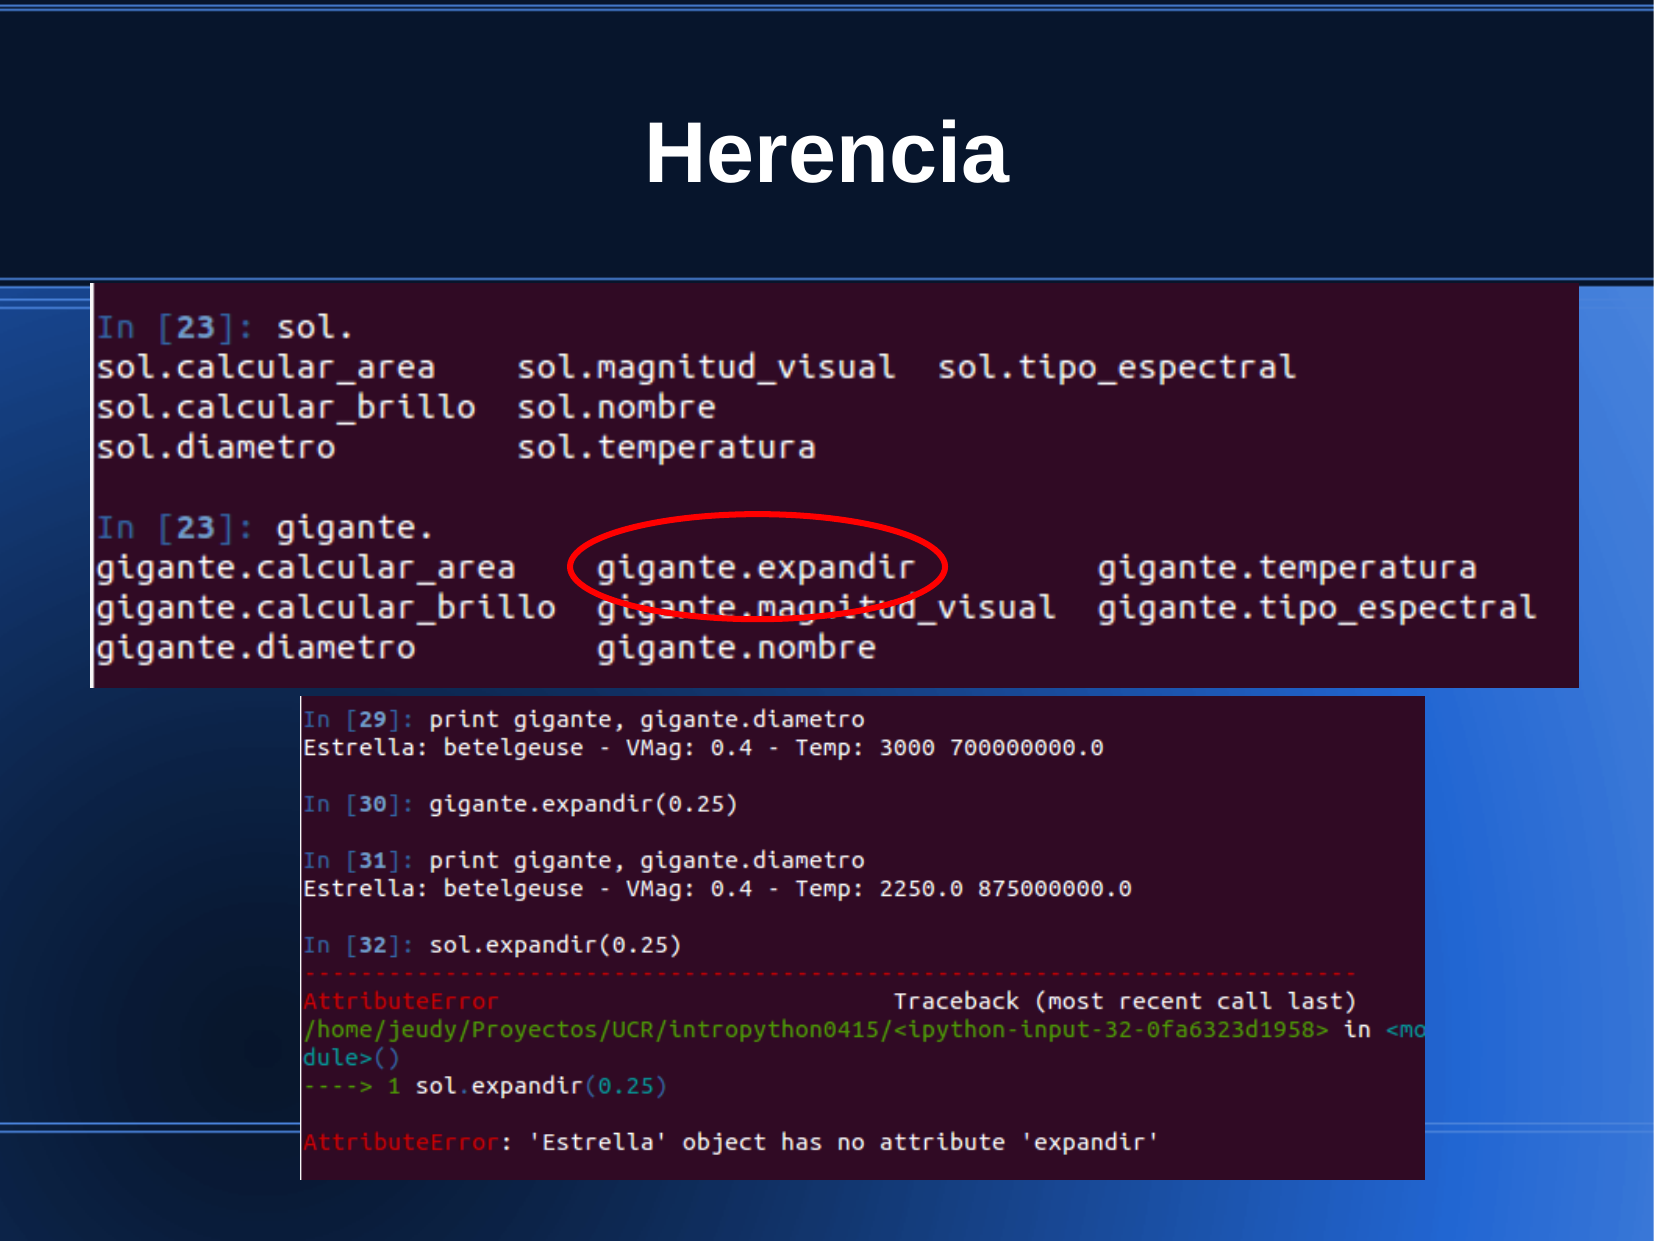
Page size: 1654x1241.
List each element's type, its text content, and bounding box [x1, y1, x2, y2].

title Herencia [82, 49, 1571, 257]
picture [0, 0, 1654, 1241]
